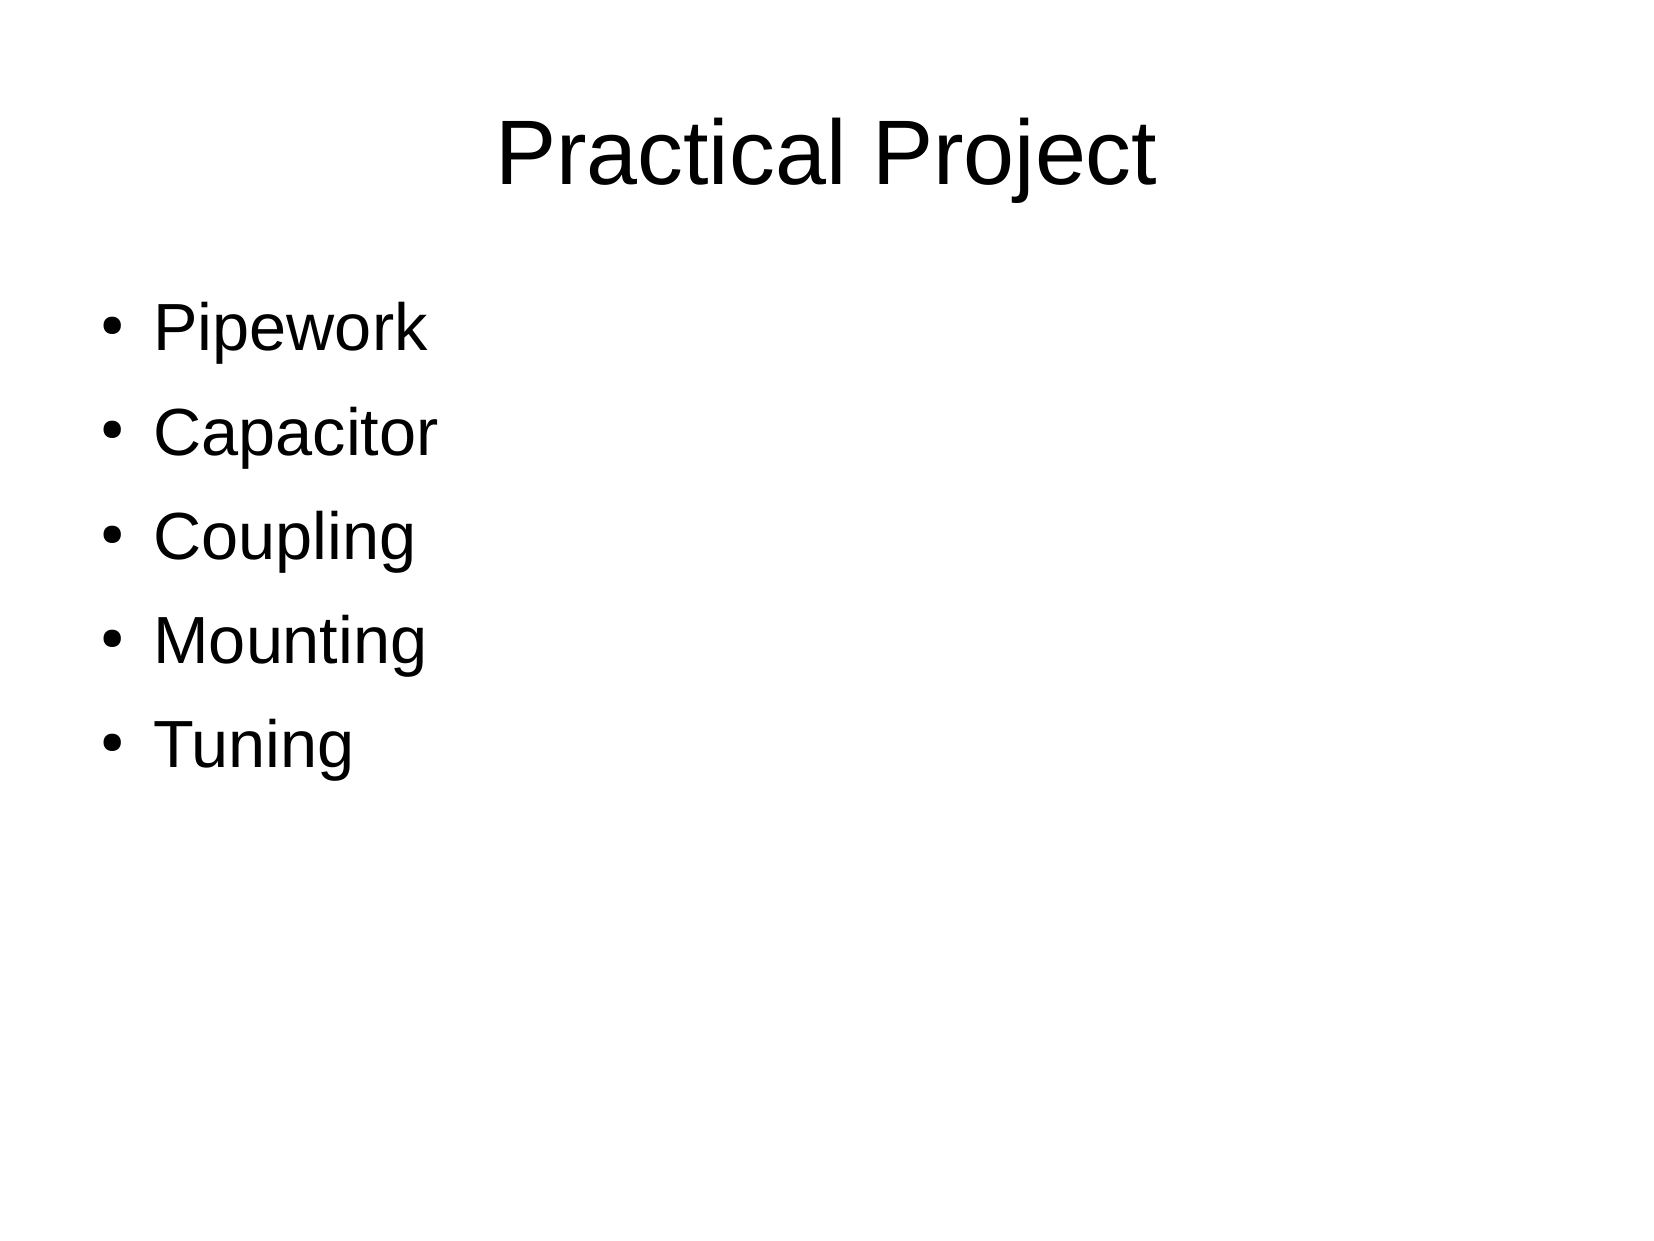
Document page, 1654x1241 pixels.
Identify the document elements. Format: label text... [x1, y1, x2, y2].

title Practical Project [82, 49, 1571, 257]
list Pipework Capacitor Coupling Mounting Tuning [82, 290, 1571, 1010]
